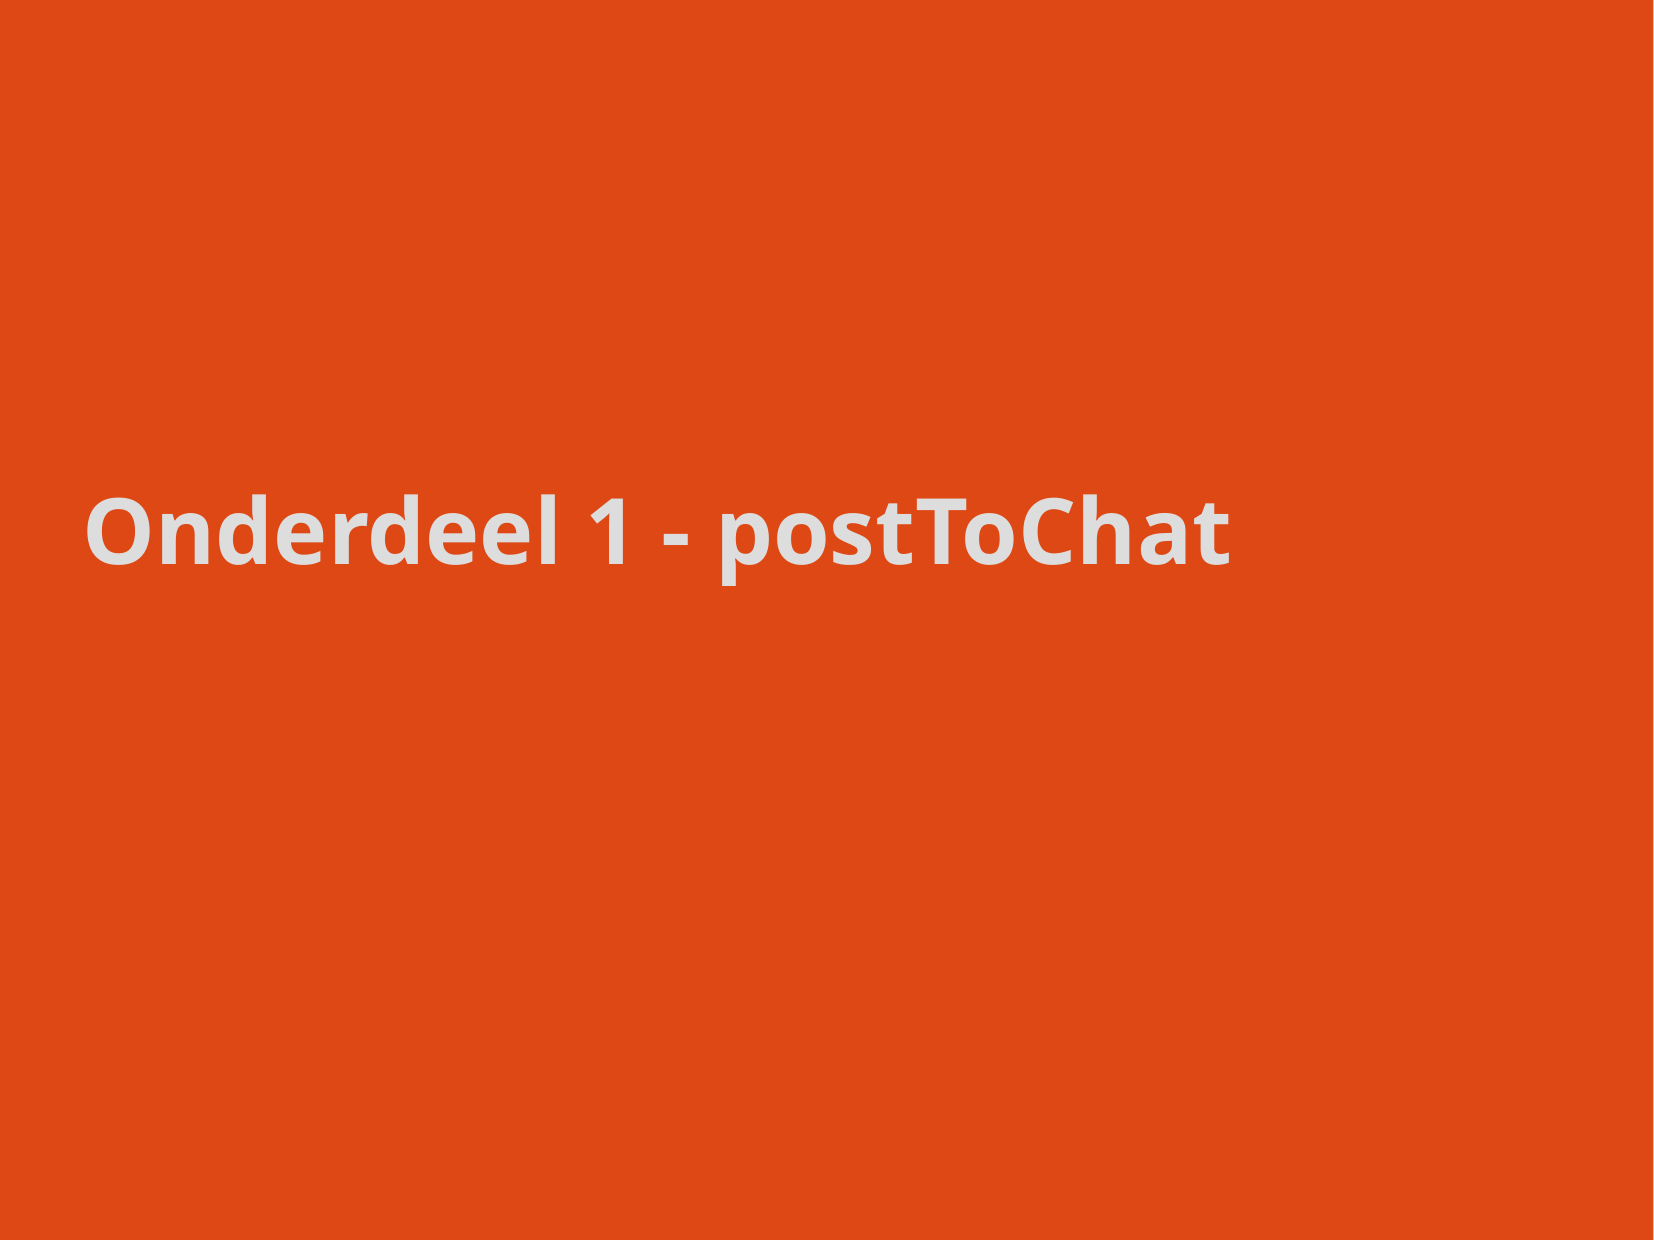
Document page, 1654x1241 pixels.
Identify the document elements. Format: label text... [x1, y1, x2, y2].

subtitle Onderdeel 1 - postToChat [82, 49, 1571, 1010]
